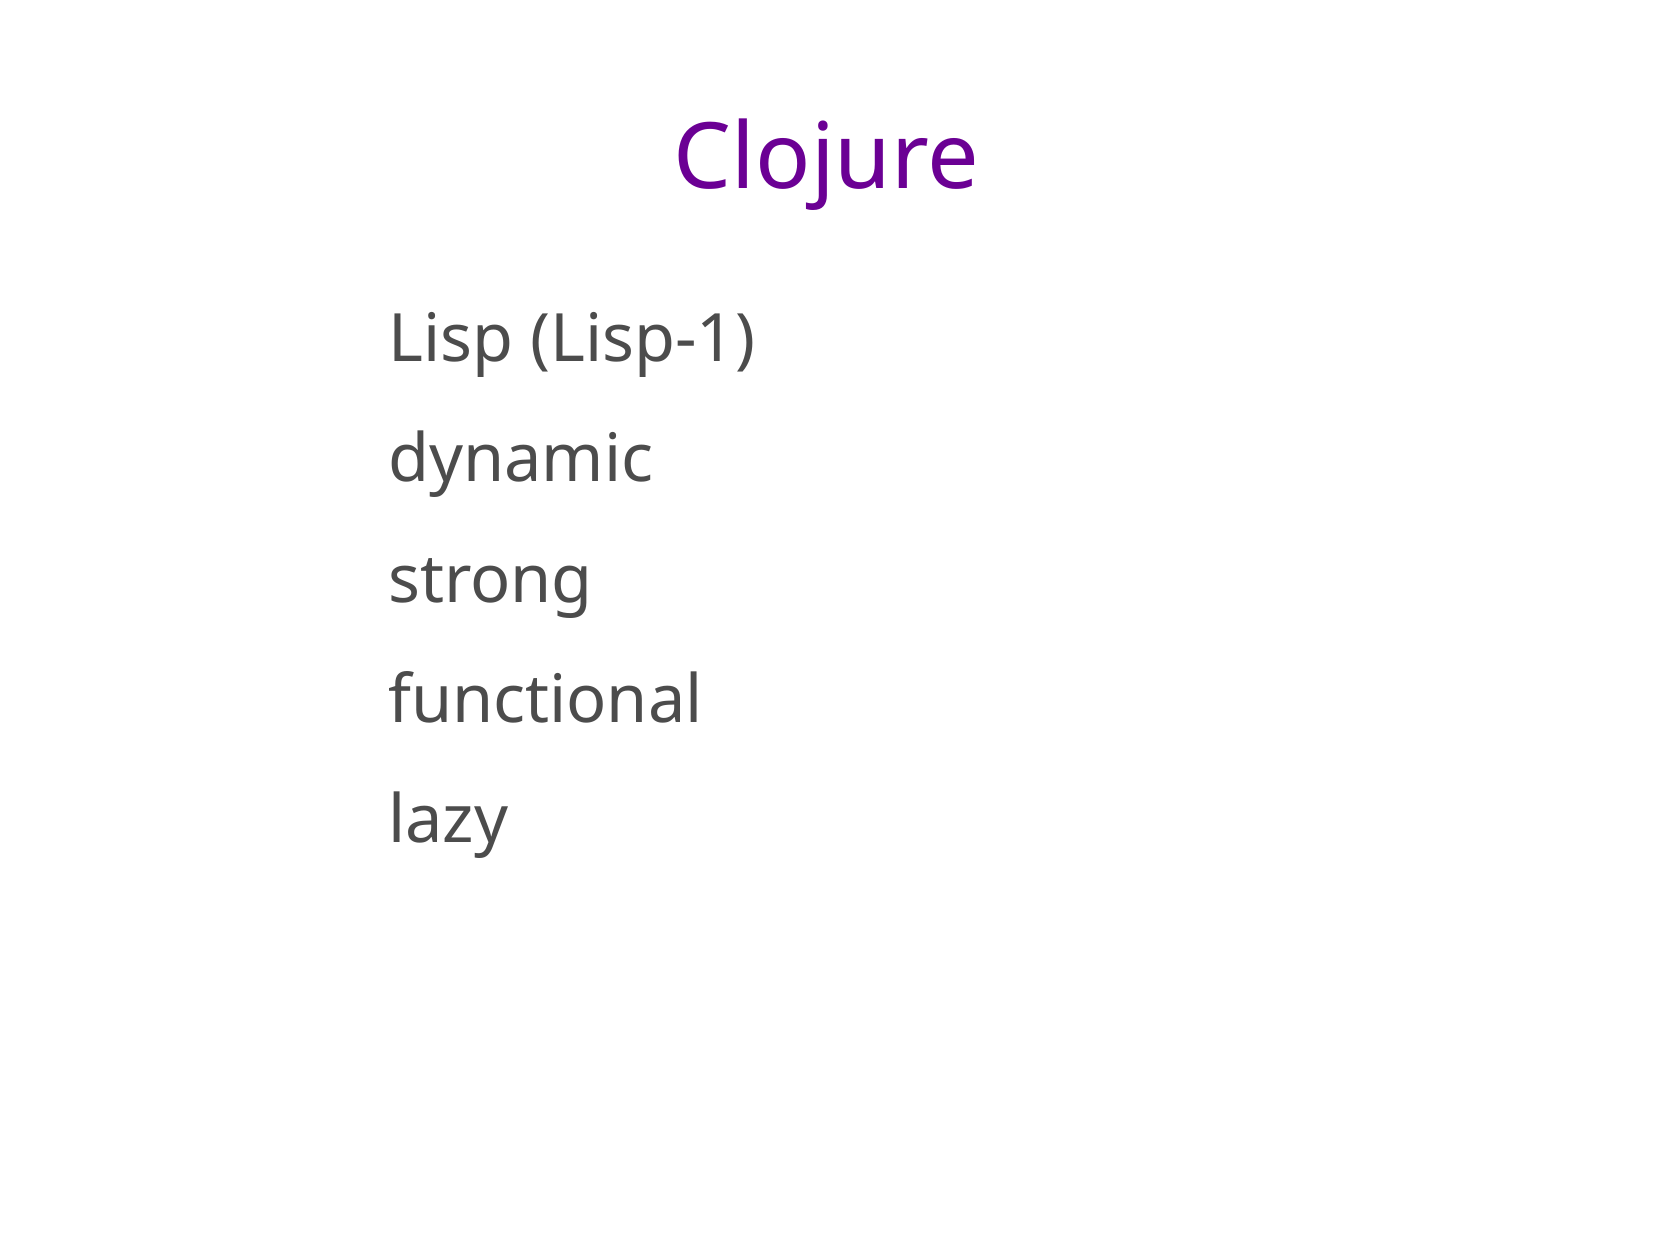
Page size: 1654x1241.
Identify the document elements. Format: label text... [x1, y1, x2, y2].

list Lisp (Lisp-1) dynamic strong functional lazy [317, 290, 1337, 1010]
title Clojure [82, 49, 1571, 257]
